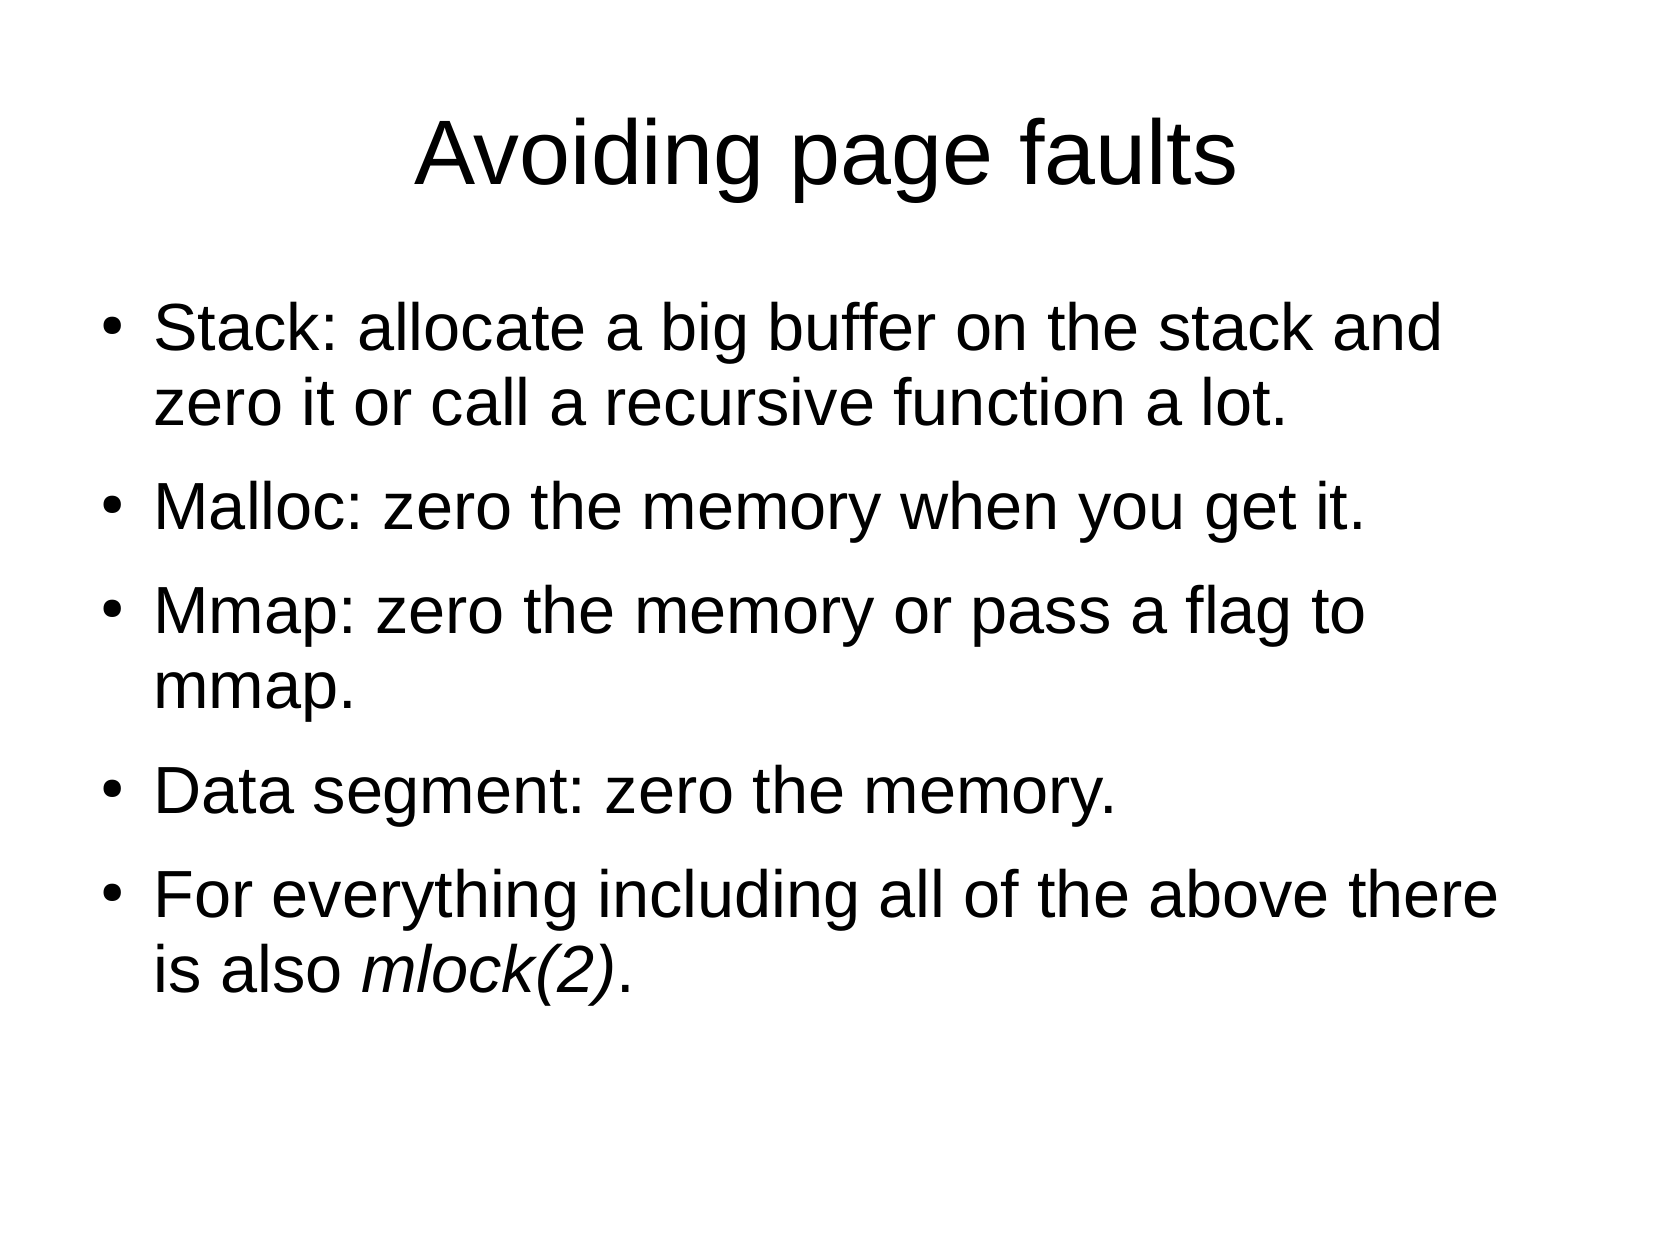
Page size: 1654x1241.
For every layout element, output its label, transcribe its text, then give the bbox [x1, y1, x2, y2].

list Stack: allocate a big buffer on the stack and zero it or call a recursive function a lot. Malloc: zero the memory when you get it. Mmap: zero the memory or pass a flag to mmap. Data segment: zero the memory. For everything including all of the above there is also mlock(2). [82, 290, 1538, 1010]
title Avoiding page faults [82, 49, 1571, 257]
